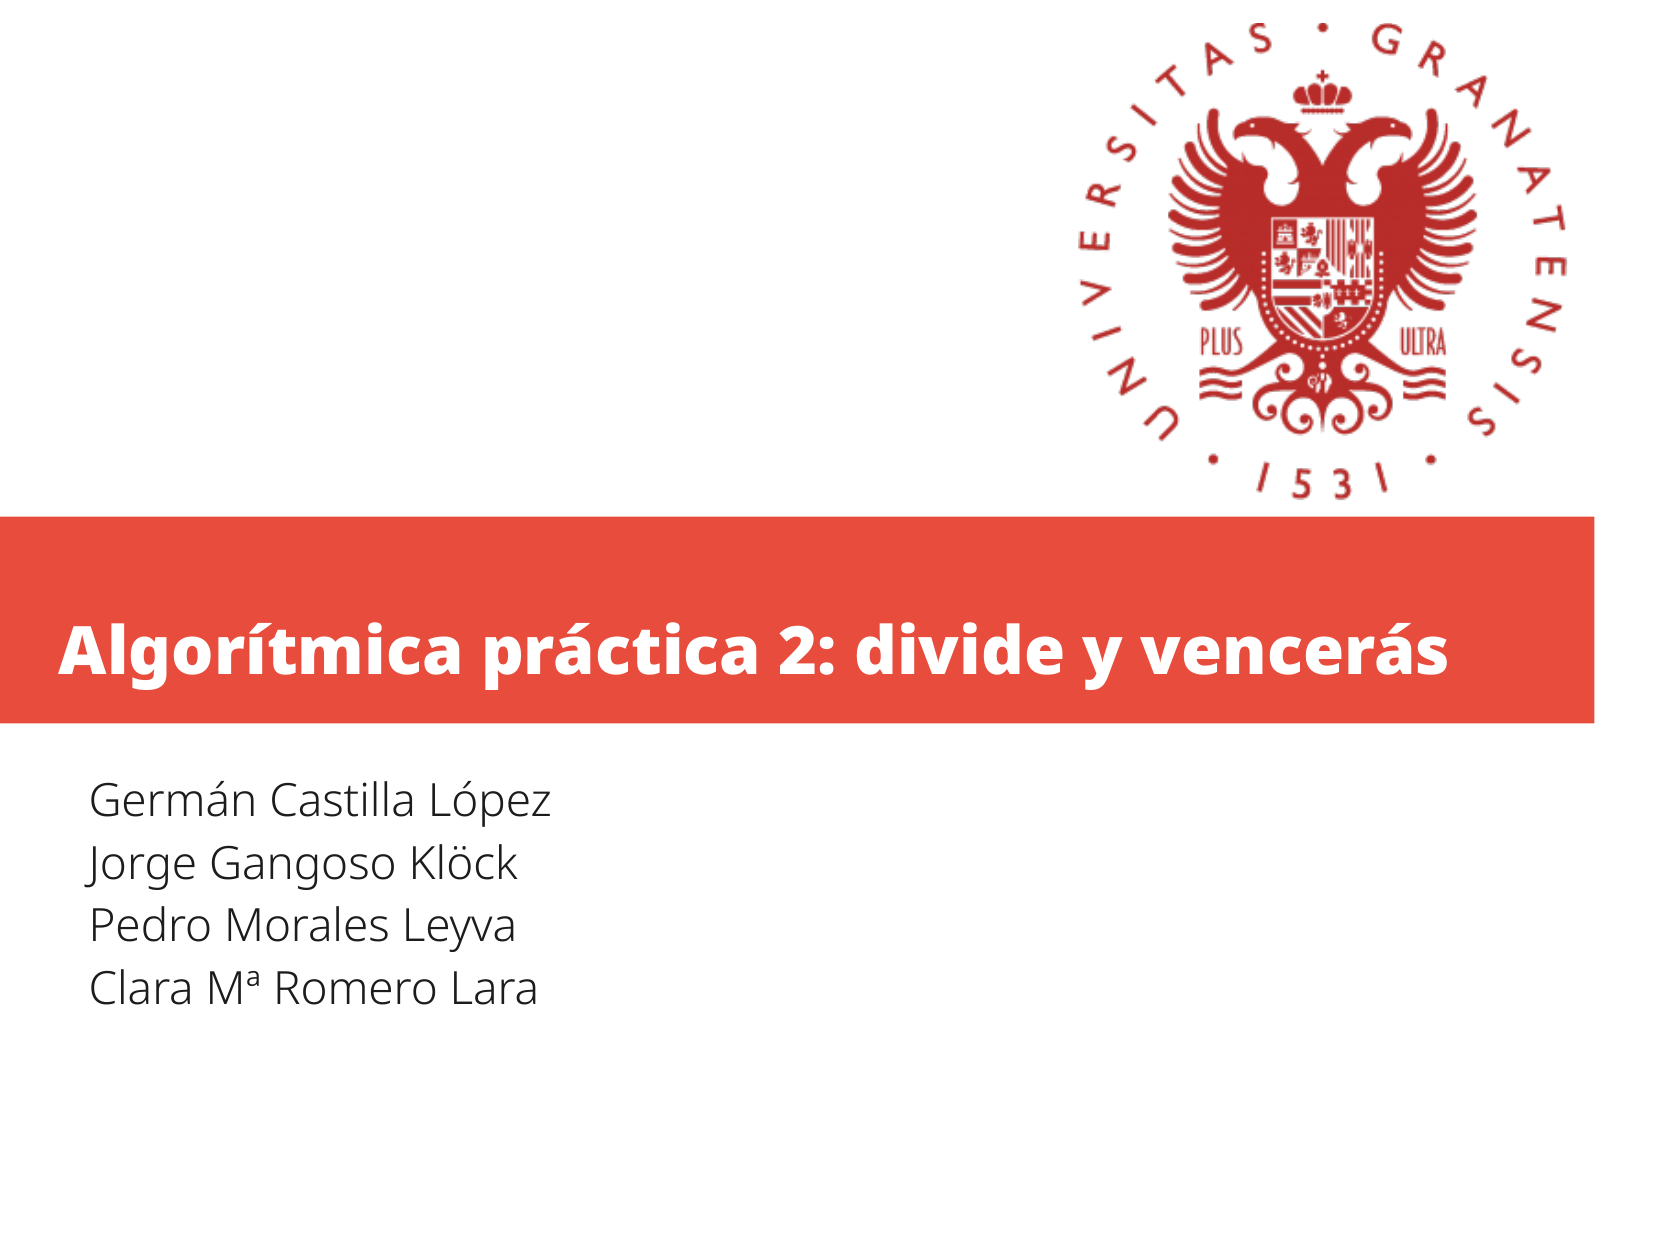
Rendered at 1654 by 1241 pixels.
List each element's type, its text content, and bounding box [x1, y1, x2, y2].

subtitle Germán Castilla López Jorge Gangoso Klöck Pedro Morales Leyva Clara Mª Romero Lara [88, 767, 1595, 1182]
title Algorítmica práctica 2: divide y vencerás [59, 546, 1595, 694]
picture [921, 23, 1654, 520]
